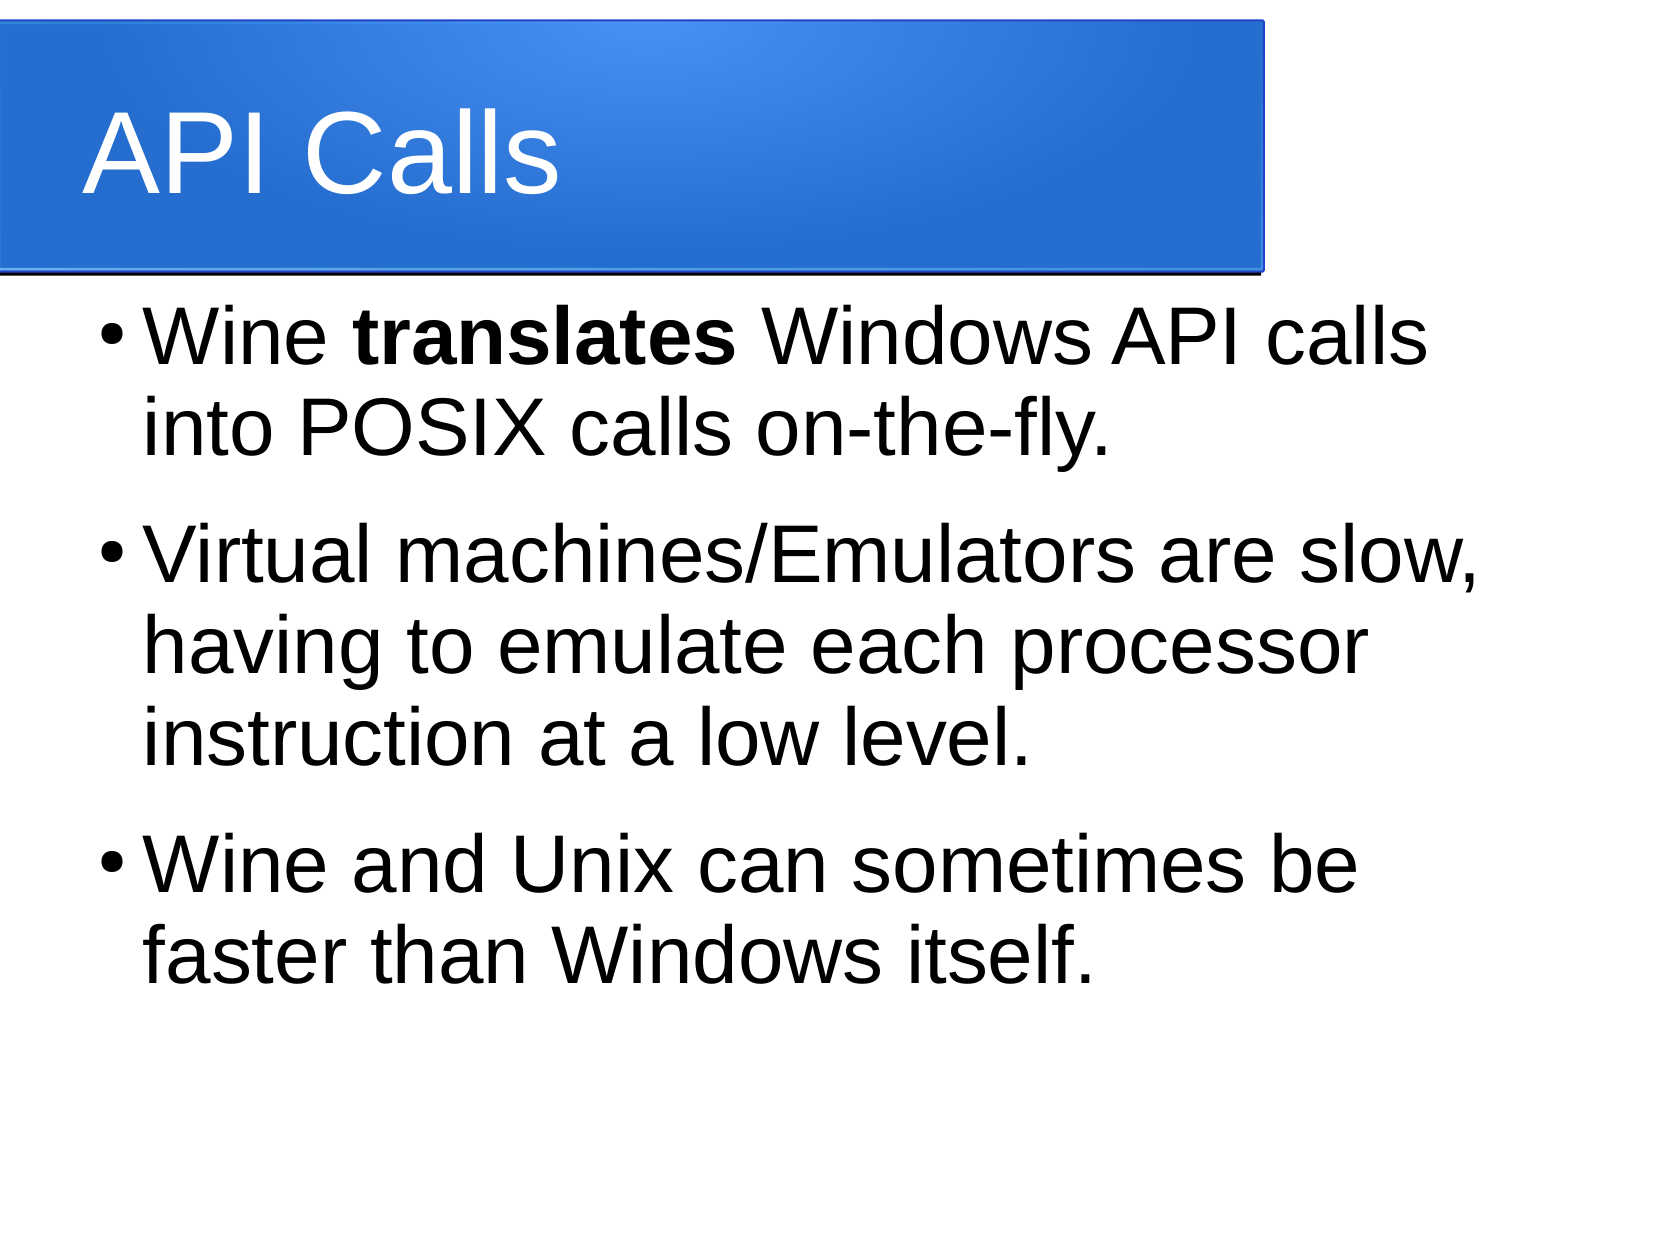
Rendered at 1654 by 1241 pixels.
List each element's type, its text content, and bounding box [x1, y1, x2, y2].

title API Calls [82, 49, 1250, 257]
list Wine translates Windows API calls into POSIX calls on-the-fly. Virtual machines/Emulators are slow, having to emulate each processor instruction at a low level. Wine and Unix can sometimes be faster than Windows itself. [82, 290, 1538, 1010]
